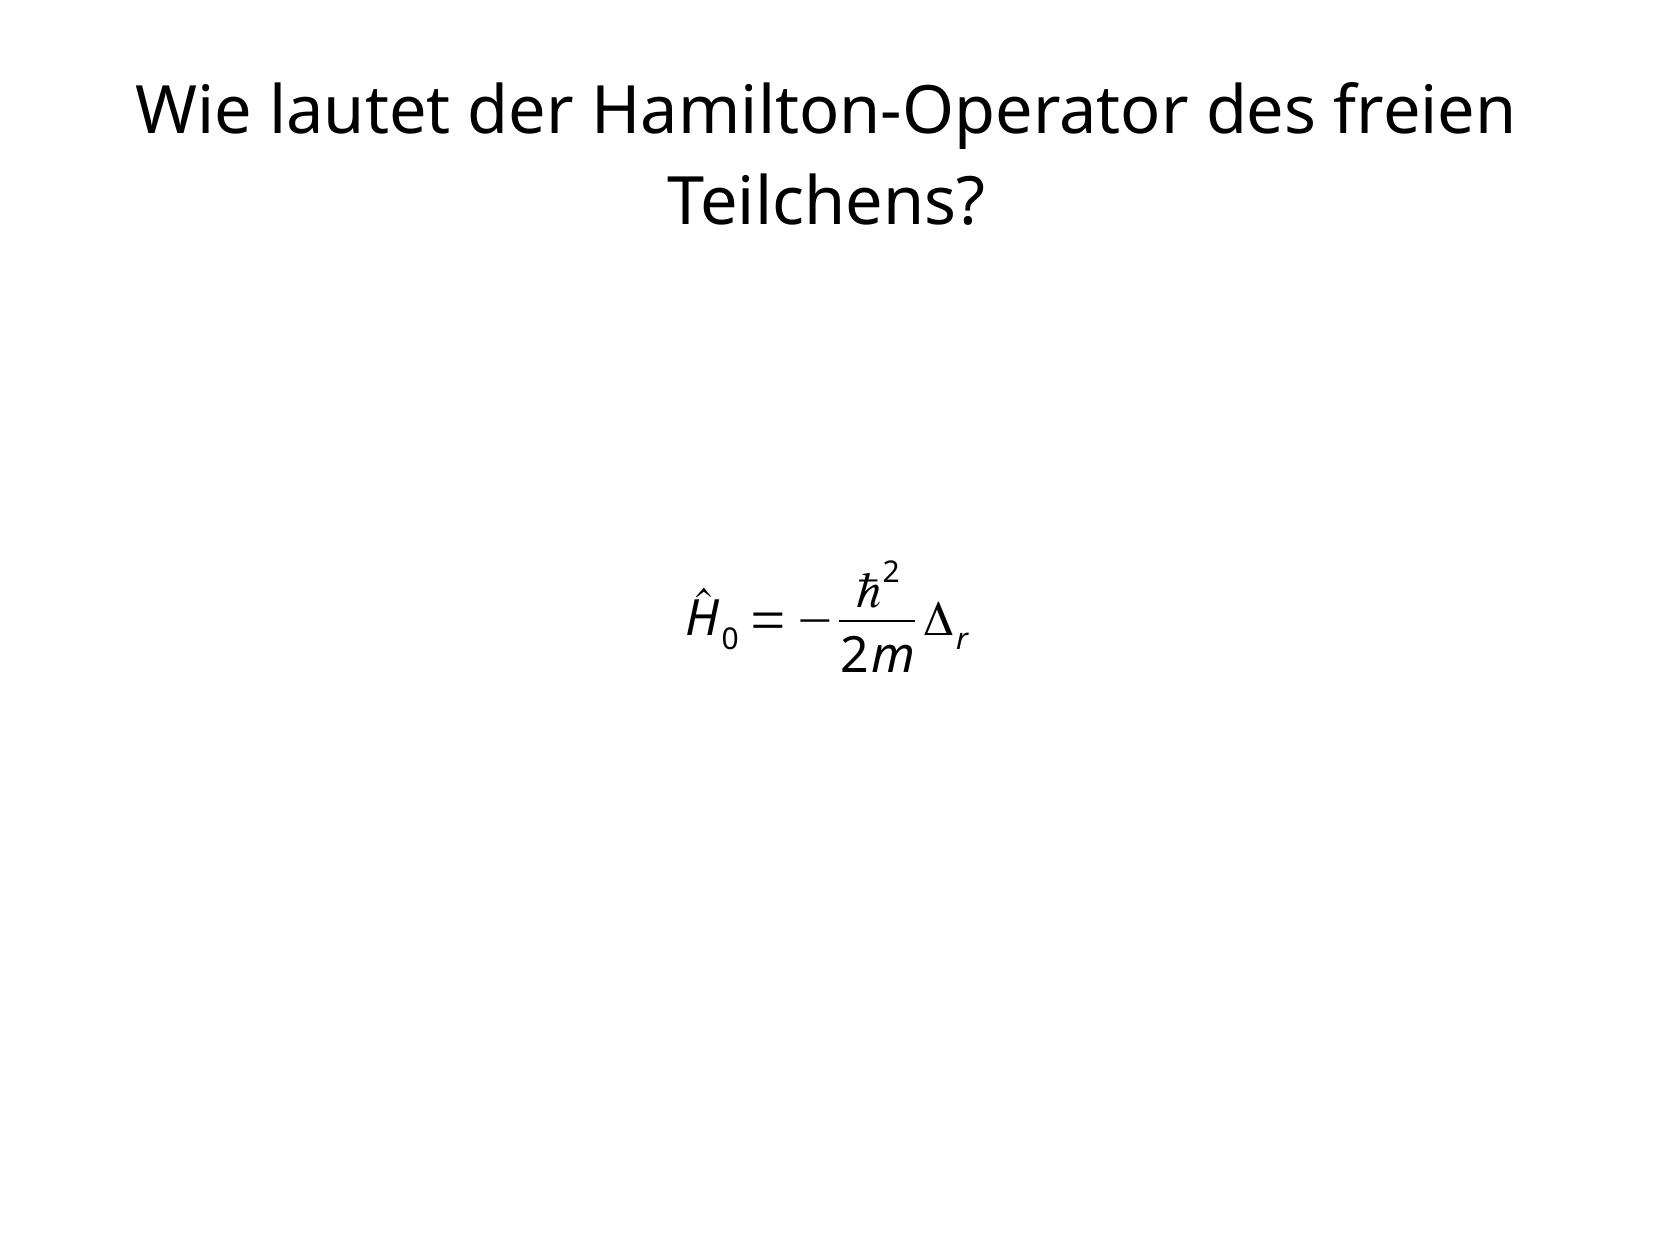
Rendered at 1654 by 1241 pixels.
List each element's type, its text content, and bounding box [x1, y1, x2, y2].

chart [679, 554, 974, 687]
title Wie lautet der Hamilton-Operator des freien Teilchens? [82, 49, 1571, 257]
